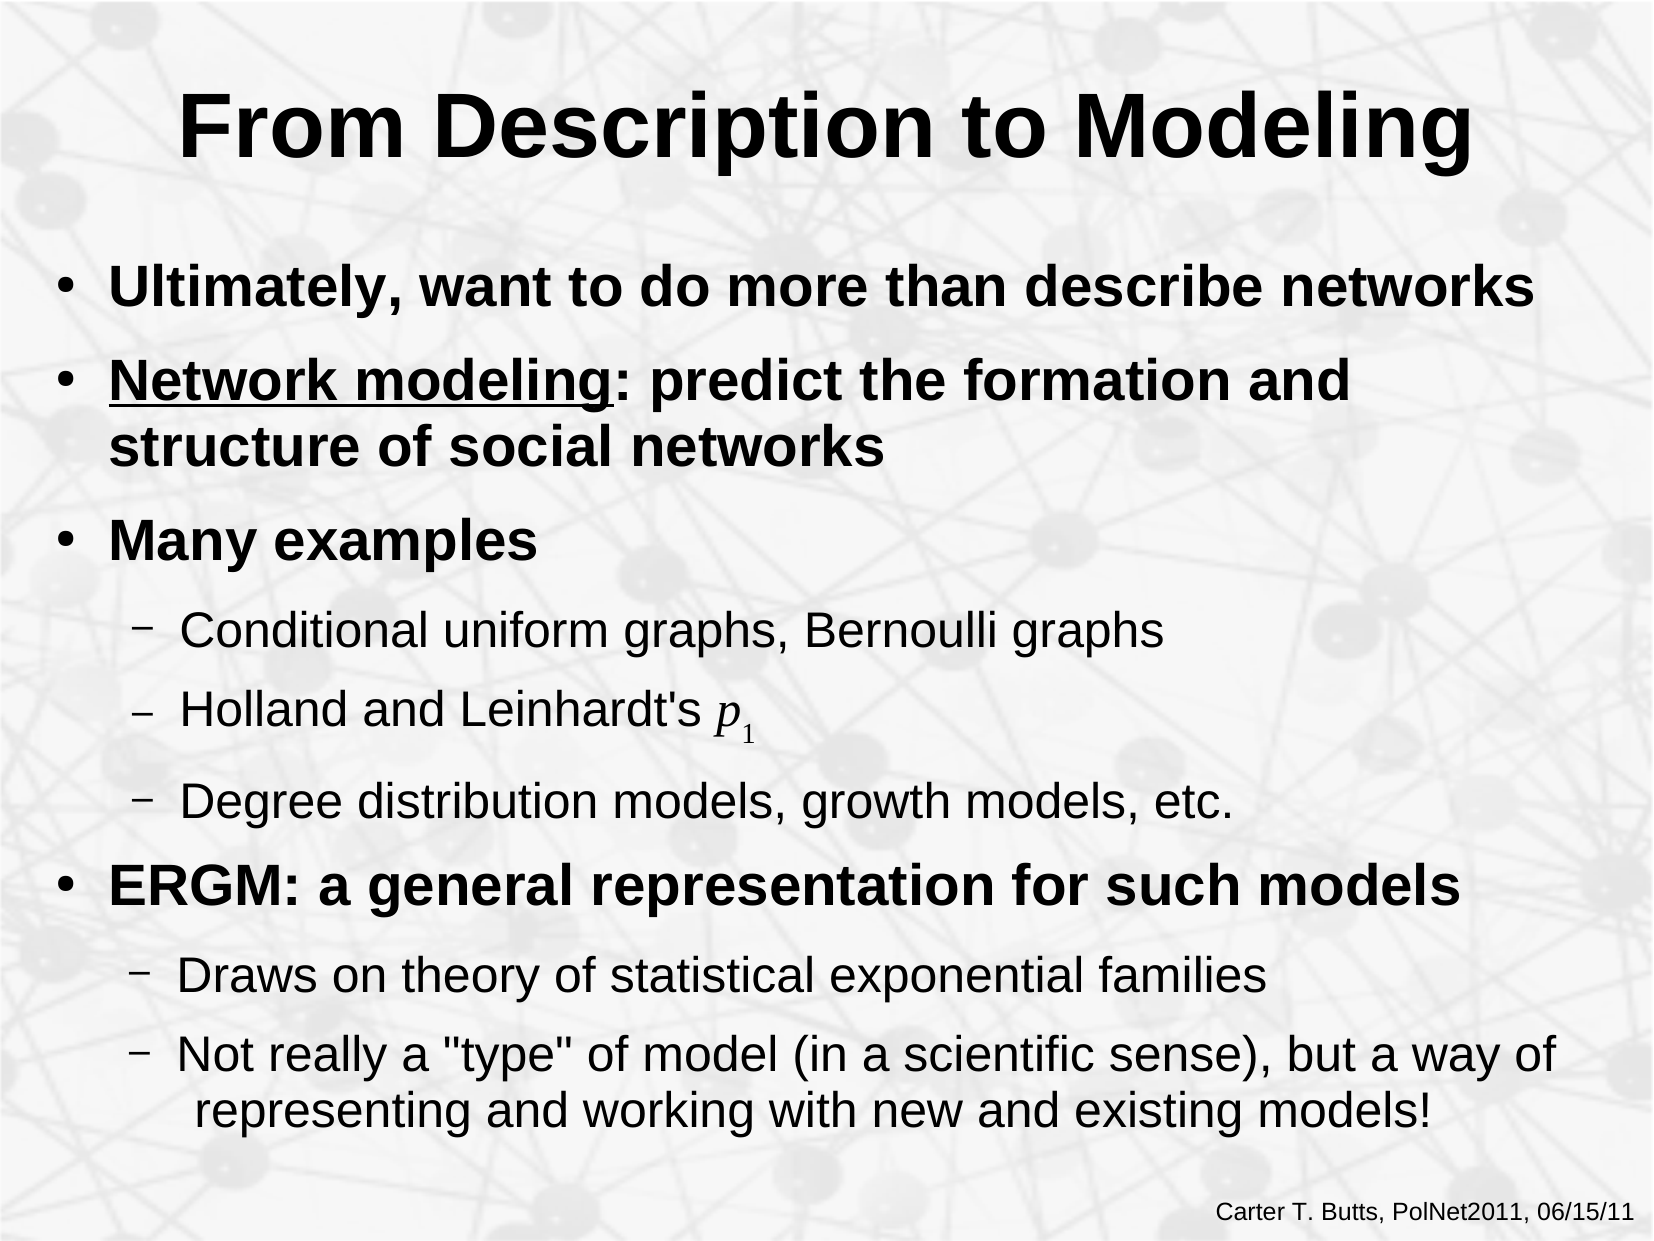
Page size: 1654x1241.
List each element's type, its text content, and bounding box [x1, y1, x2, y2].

picture [2, 3, 1650, 1239]
title From Description to Modeling [121, 21, 1534, 230]
list Ultimately, want to do more than describe networks Network modeling: predict the formation and structure of social networks Many examples Conditional uniform graphs, Bernoulli graphs Holland and Leinhardt's p1 Degree distribution models, growth models, etc. ERGM: a general representation for such models Draws on theory of statistical exponential families Not really a "type" of model (in a scientific sense), but a way of representing and working with new and existing models! [37, 253, 1614, 1139]
